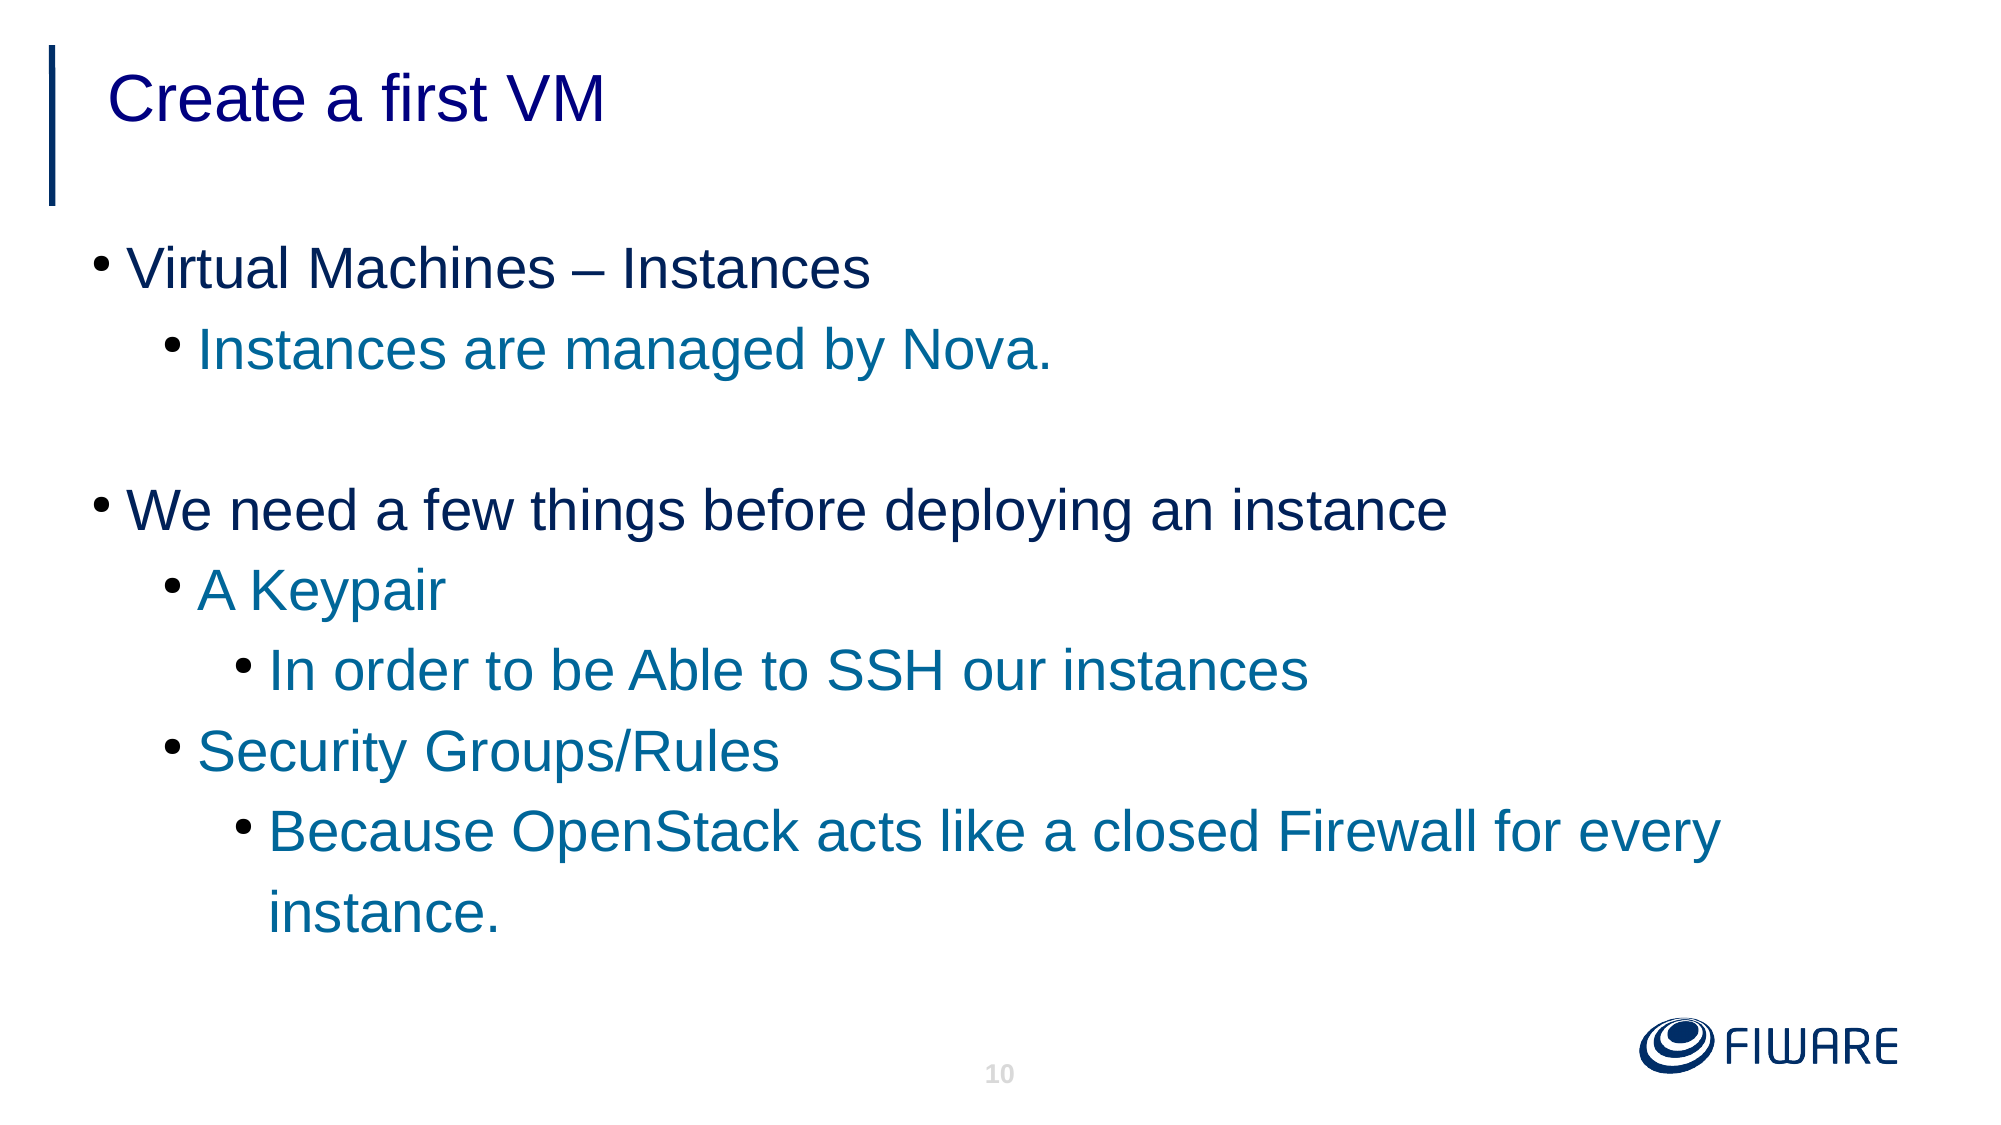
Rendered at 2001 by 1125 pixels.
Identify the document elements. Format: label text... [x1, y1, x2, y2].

slide_number <number> [887, 1042, 1113, 1103]
picture [1635, 1012, 1905, 1077]
text_box Virtual Machines – Instances Instances are managed by Nova. We need a few things before deploying an instance A Keypair In order to be Able to SSH our instances Security Groups/Rules Because OpenStack acts like a closed Firewall for every instance. [76, 212, 1902, 952]
title Create a first VM [92, 47, 1704, 178]
